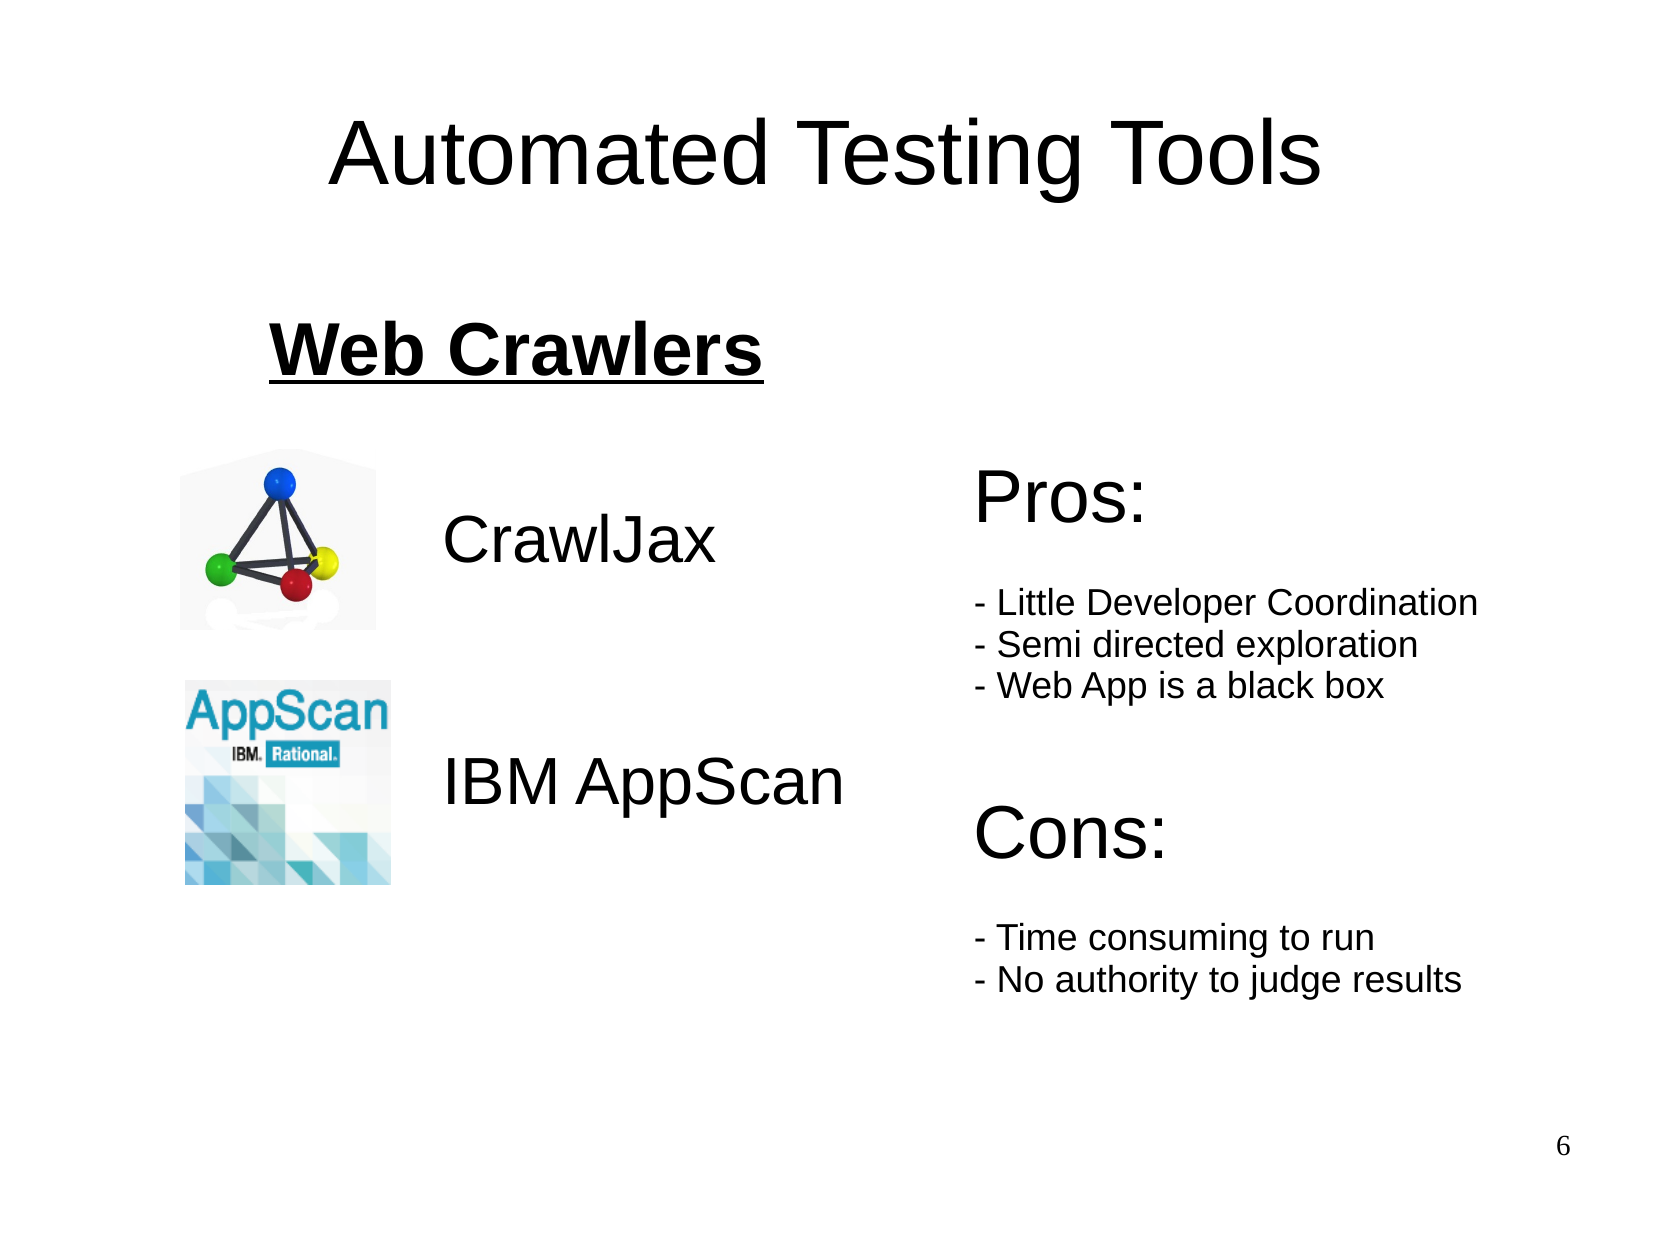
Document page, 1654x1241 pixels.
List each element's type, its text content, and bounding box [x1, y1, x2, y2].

text_box IBM AppScan [427, 737, 871, 827]
title Automated Testing Tools [82, 49, 1571, 257]
picture [185, 680, 391, 886]
picture [180, 449, 376, 631]
text_box Web Crawlers [254, 300, 793, 399]
text_box Pros: - Little Developer Coordination - Semi directed exploration - Web App is a black box Cons: - Time consuming to run - No authority to judge results [959, 447, 1560, 1093]
text_box CrawlJax [427, 494, 781, 585]
